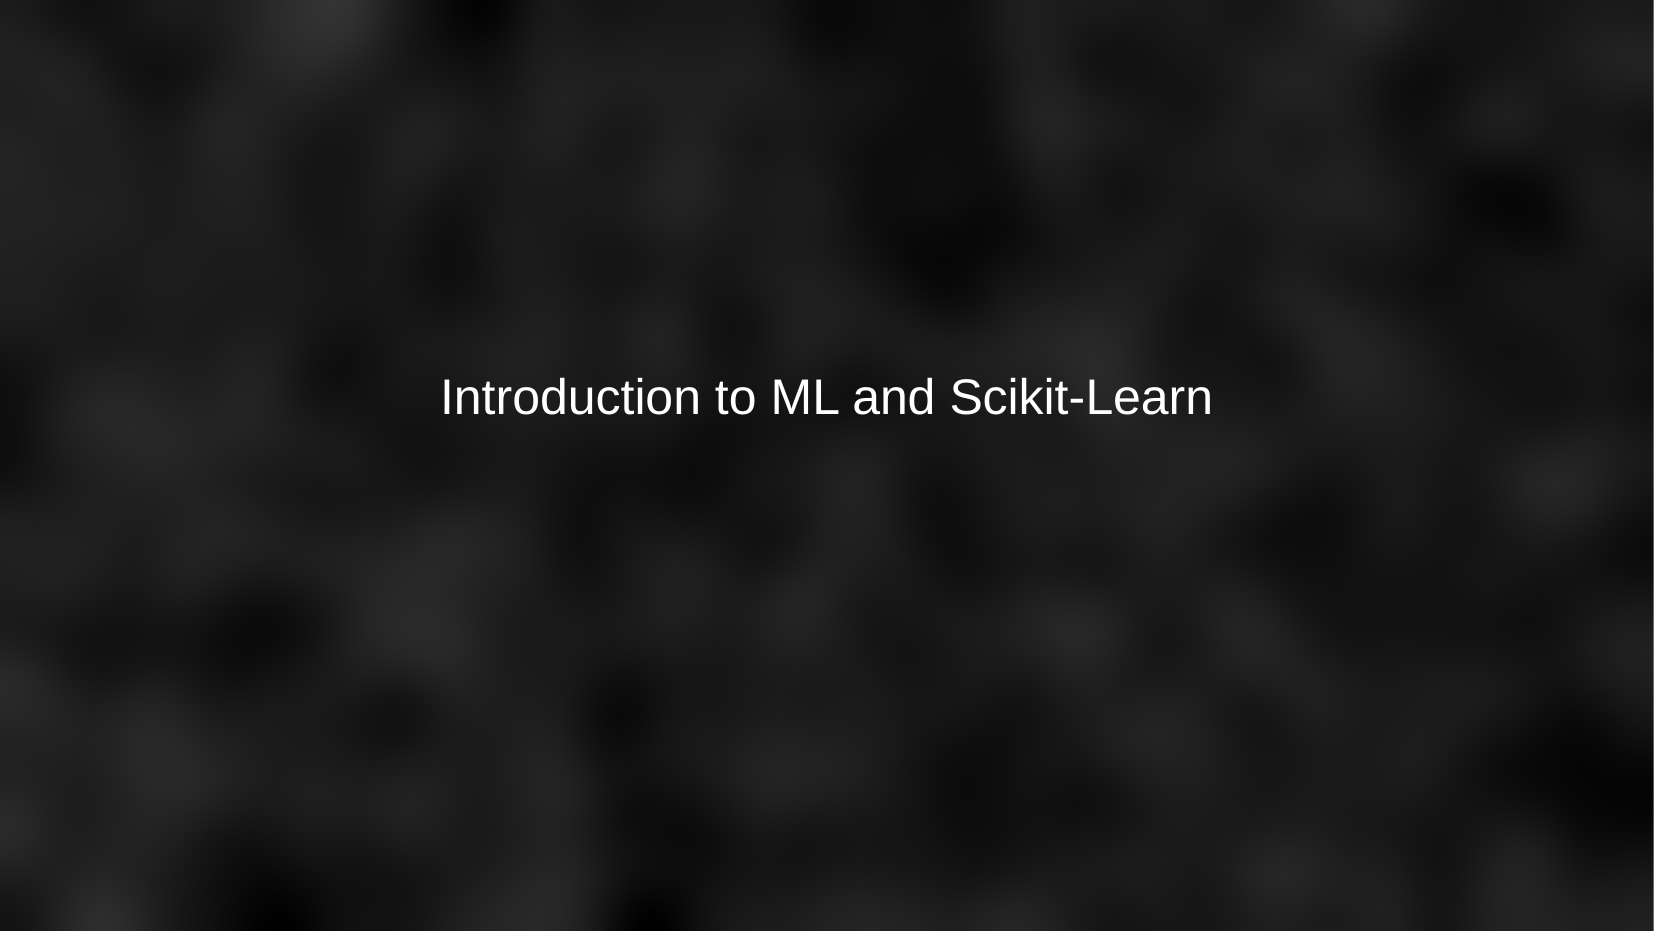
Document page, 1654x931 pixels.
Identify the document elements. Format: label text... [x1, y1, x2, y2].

subtitle Introduction to ML and Scikit-Learn [82, 37, 1571, 758]
picture [0, 0, 1654, 931]
